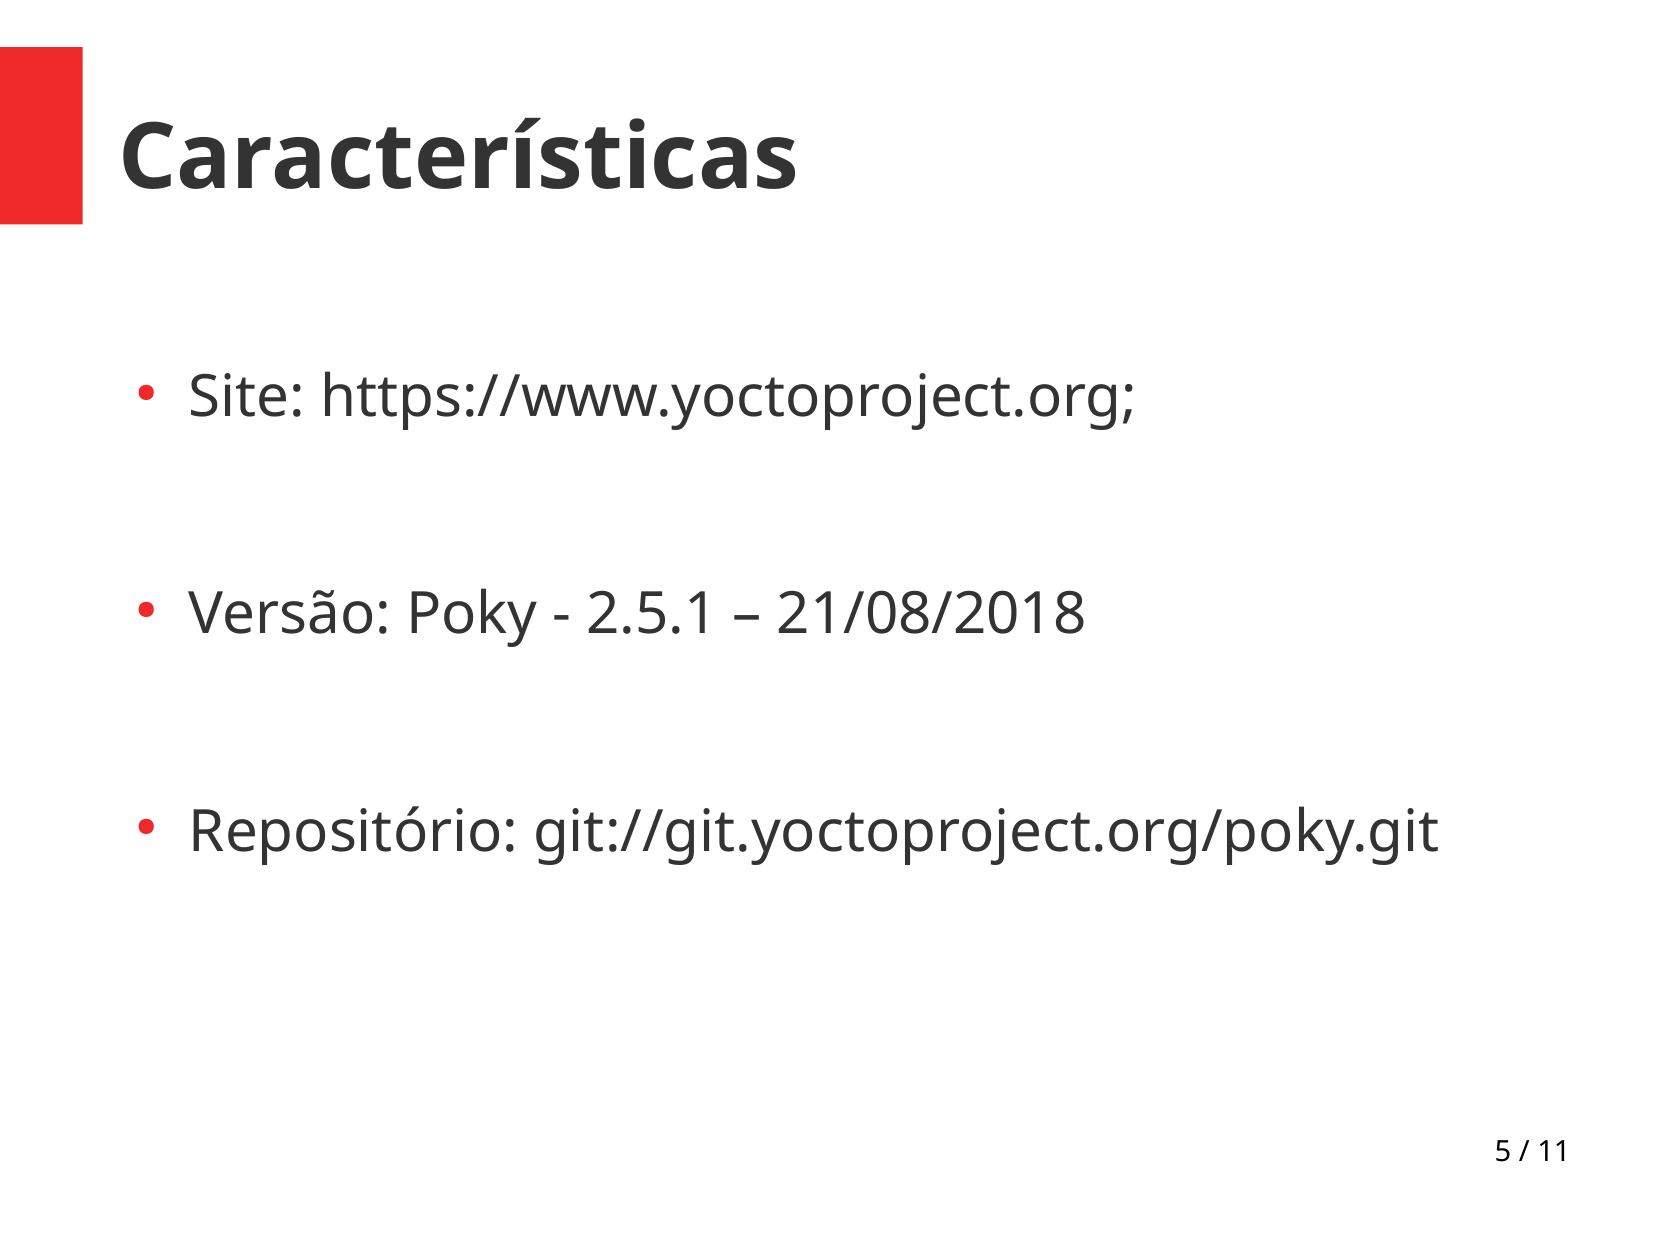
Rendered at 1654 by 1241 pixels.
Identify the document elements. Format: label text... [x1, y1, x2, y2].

title Características [118, 49, 1571, 257]
list Site: https://www.yoctoproject.org; Versão: Poky - 2.5.1 – 21/08/2018 Repositório: git://git.yoctoproject.org/poky.git [118, 354, 1536, 1074]
